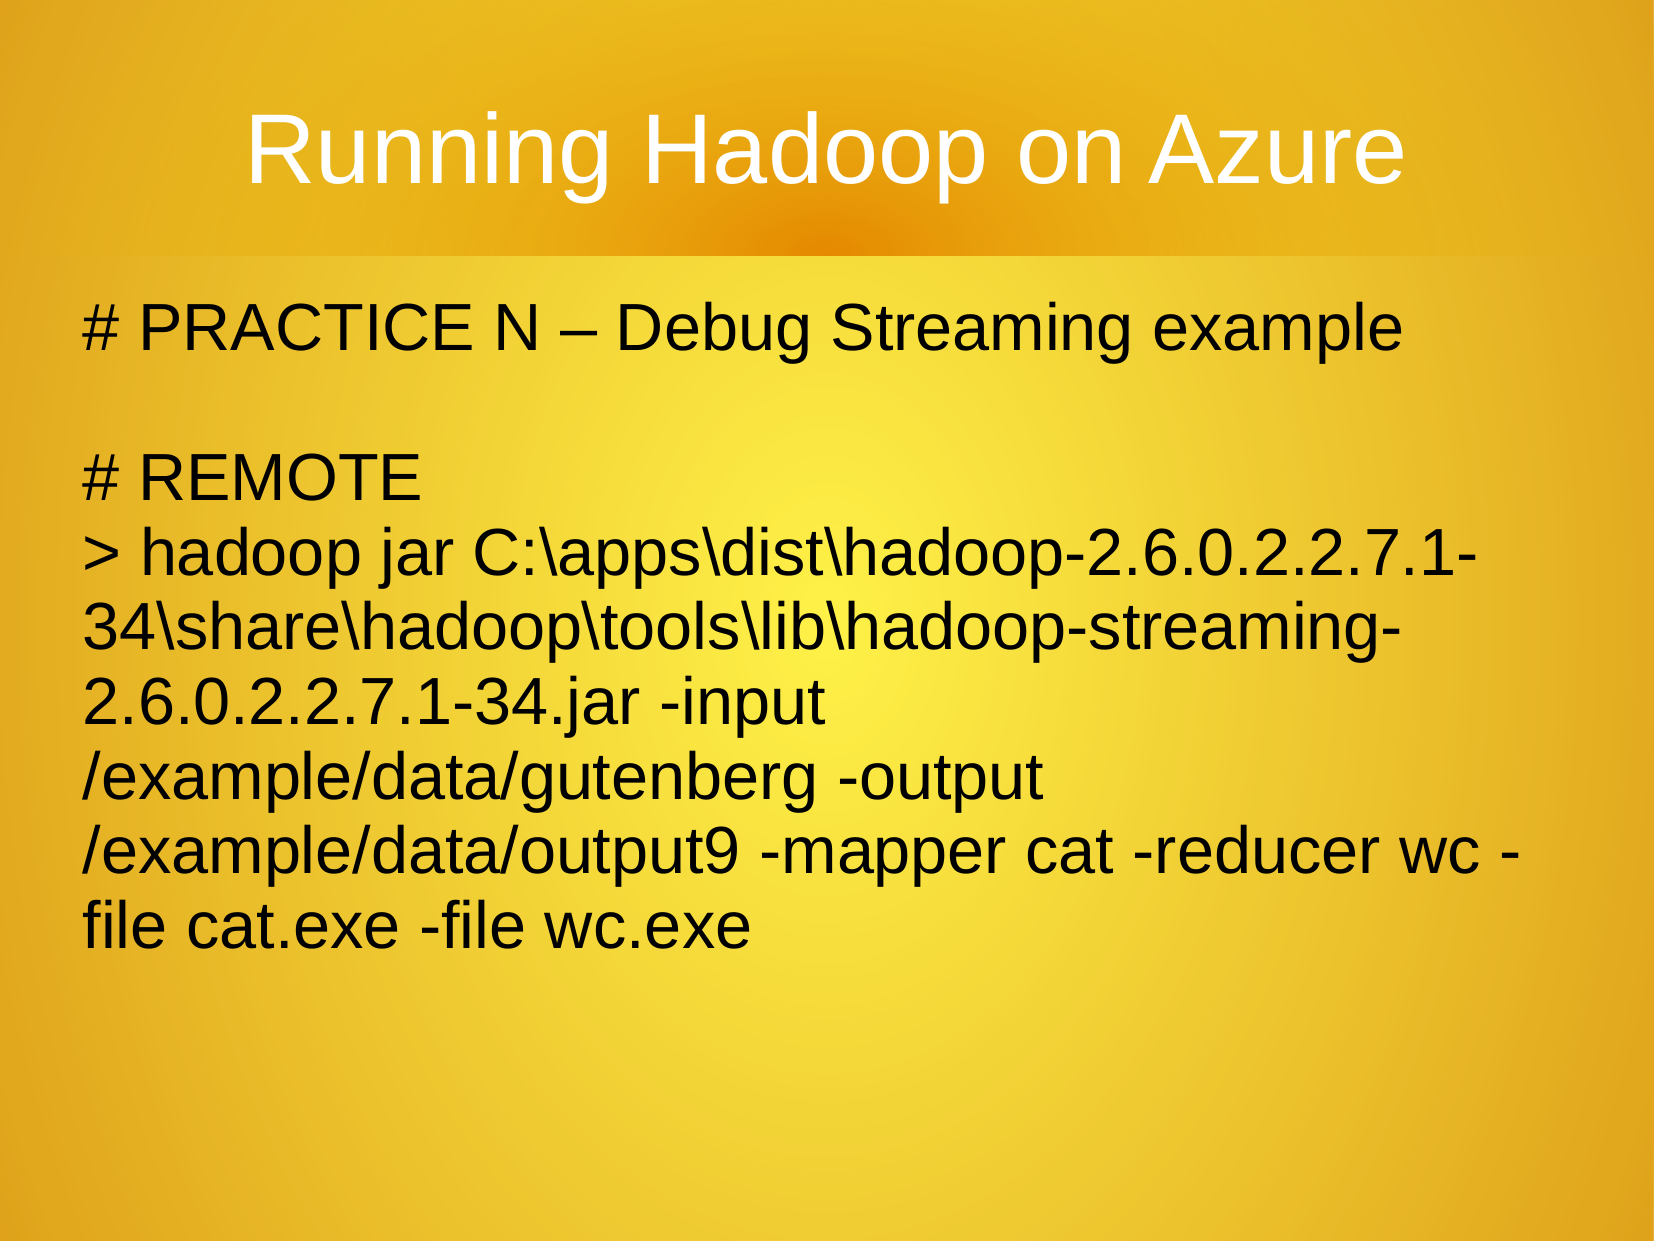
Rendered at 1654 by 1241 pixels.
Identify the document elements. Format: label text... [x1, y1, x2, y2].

subtitle # PRACTICE N – Debug Streaming example # REMOTE > hadoop jar C:\apps\dist\hadoop-2.6.0.2.2.7.1-34\share\hadoop\tools\lib\hadoop-streaming-2.6.0.2.2.7.1-34.jar -input /example/data/gutenberg -output /example/data/output9 -mapper cat -reducer wc -file cat.exe -file wc.exe [82, 290, 1571, 1188]
title Running Hadoop on Azure [82, 47, 1571, 252]
